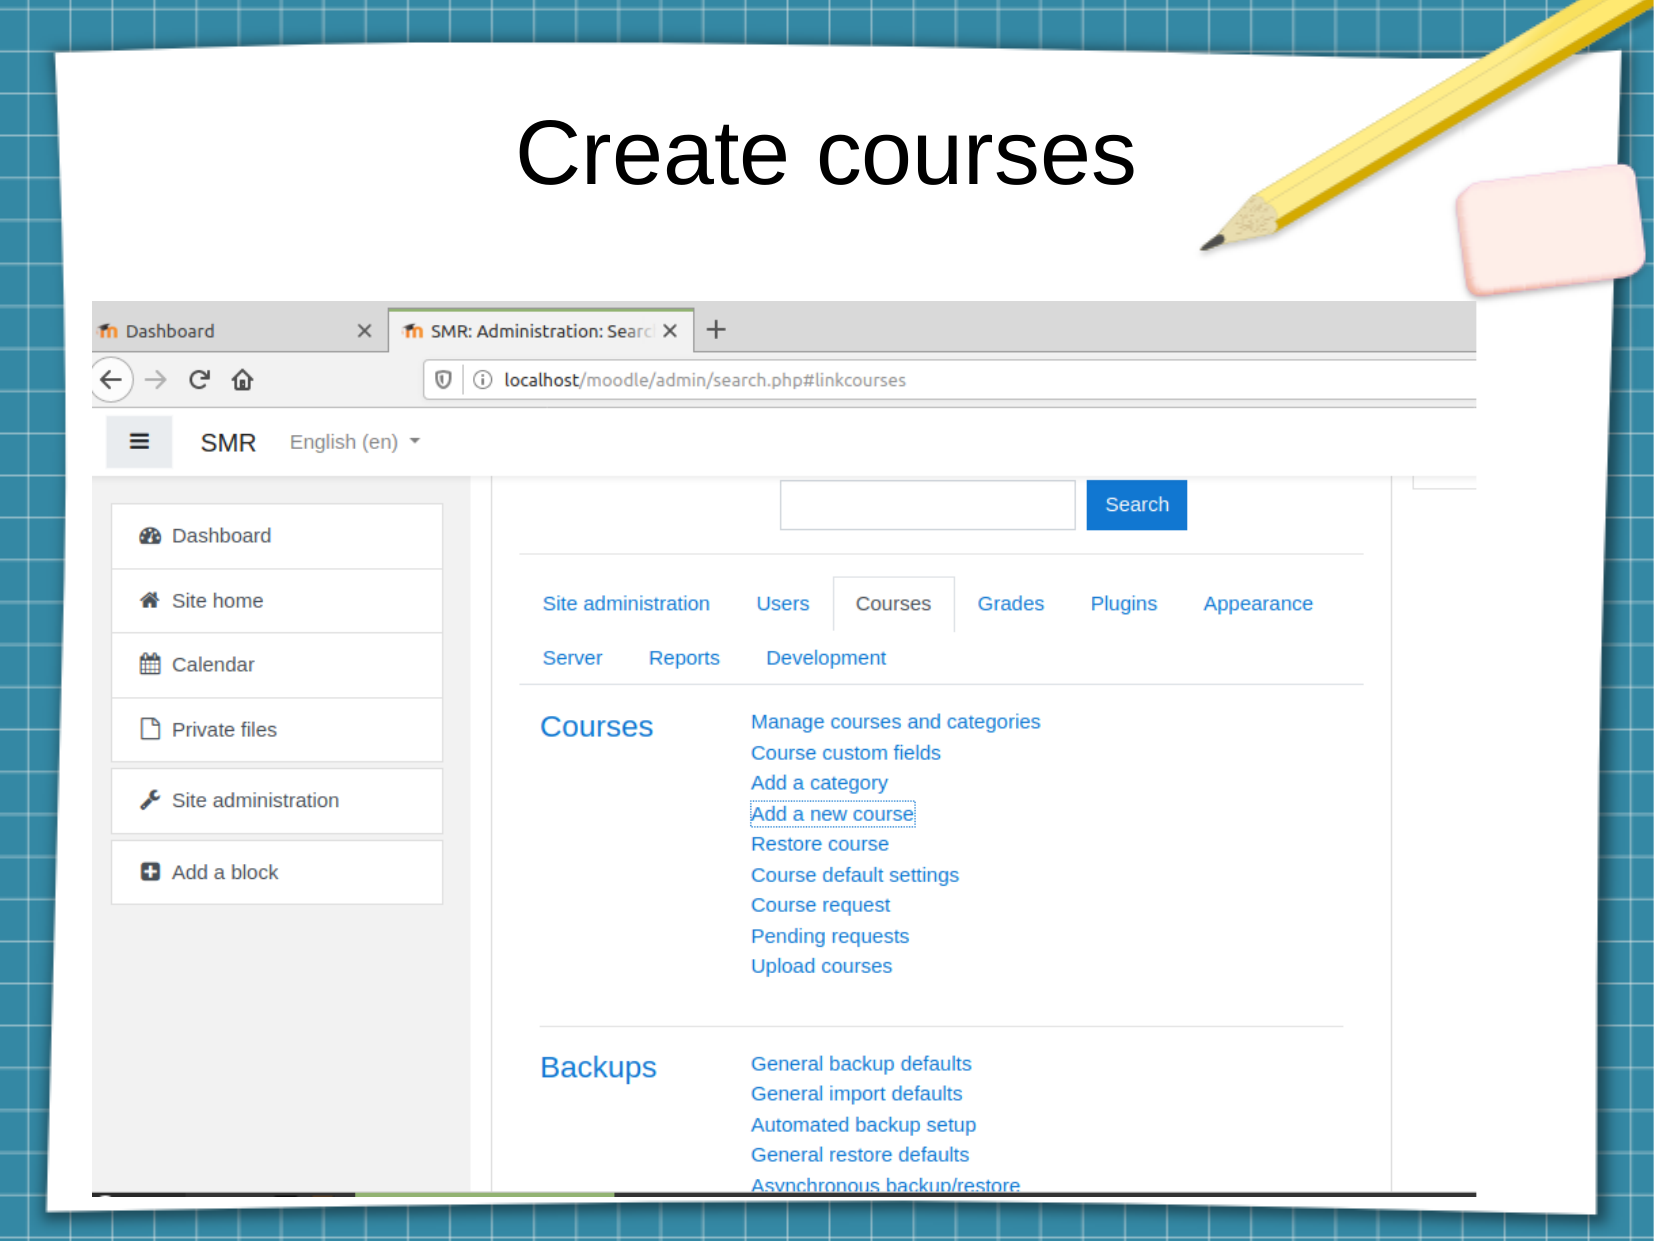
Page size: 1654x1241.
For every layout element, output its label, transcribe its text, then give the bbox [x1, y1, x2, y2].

picture [0, 0, 1654, 1241]
title Create courses [82, 49, 1571, 257]
